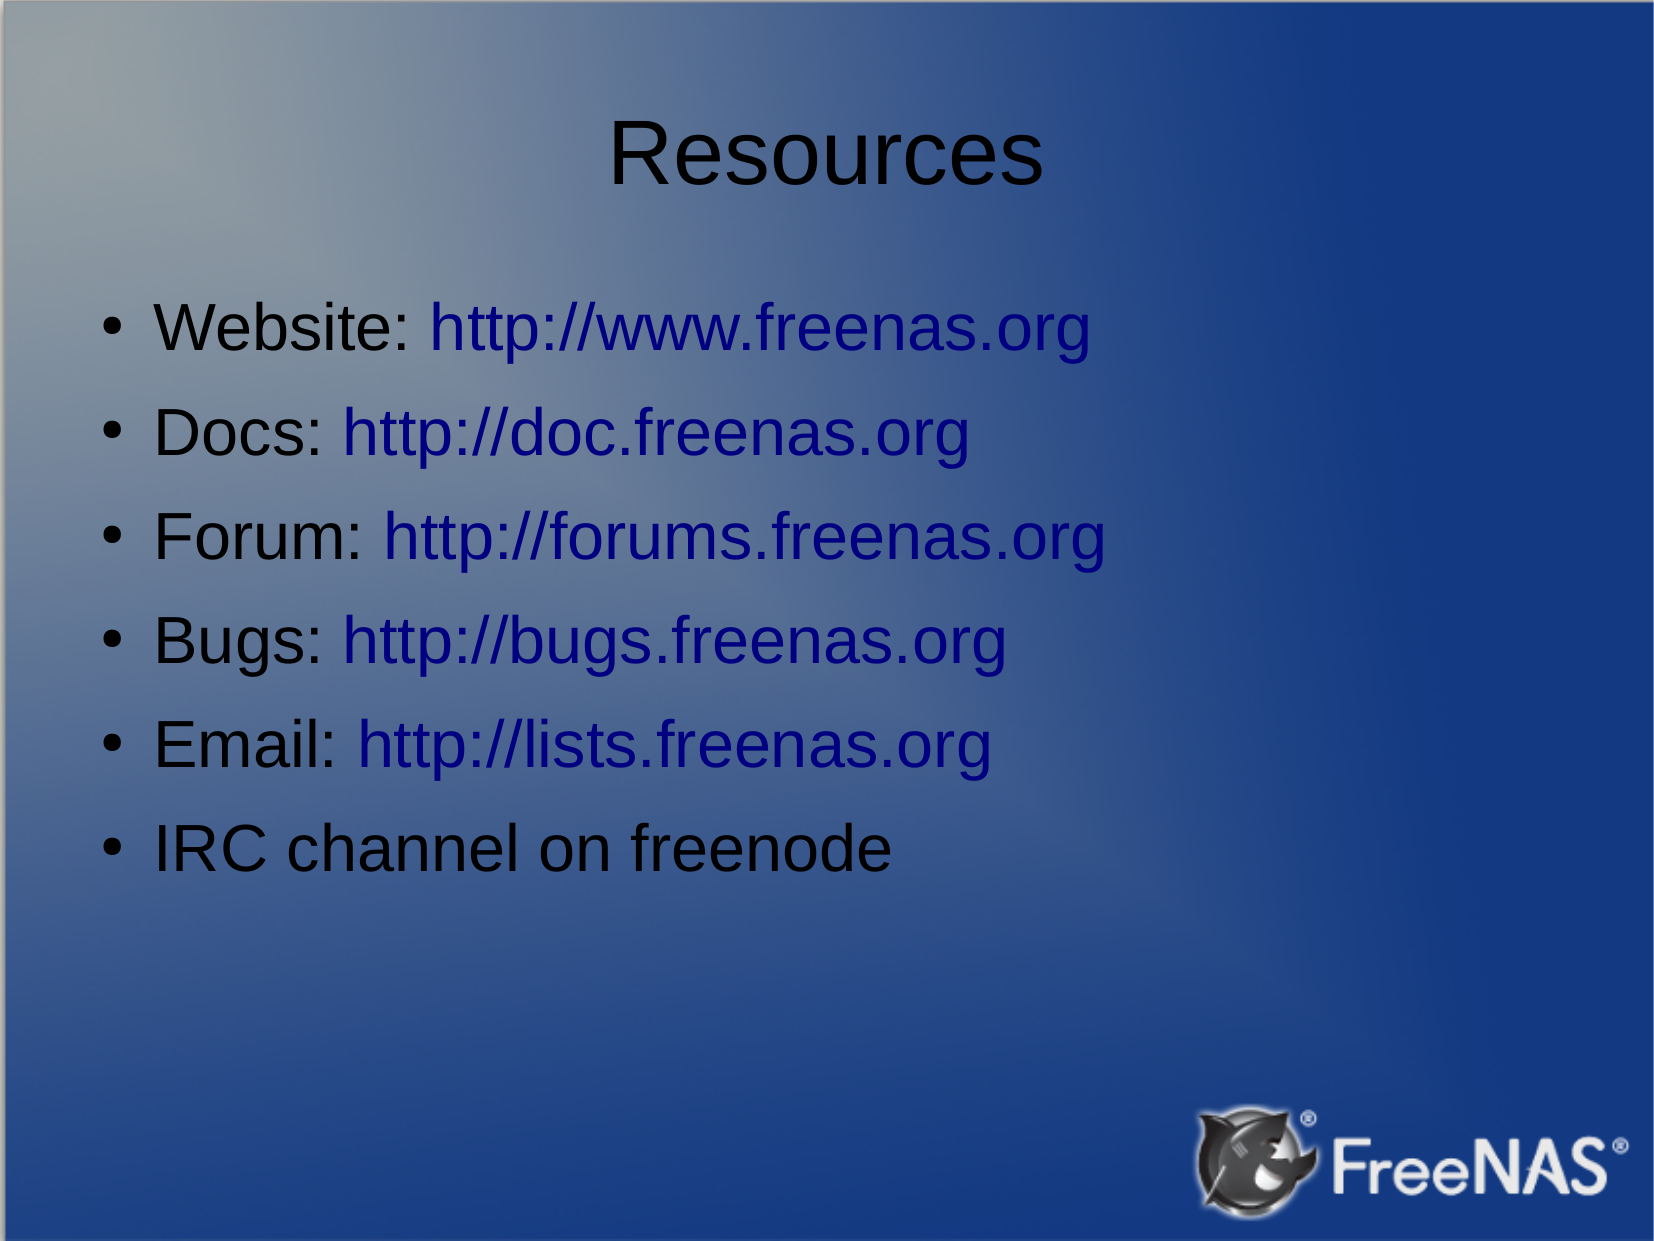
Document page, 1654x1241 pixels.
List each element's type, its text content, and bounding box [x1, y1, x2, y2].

title Resources [82, 49, 1571, 257]
list Website: http://www.freenas.org Docs: http://doc.freenas.org Forum: http://forums.freenas.org Bugs: http://bugs.freenas.org Email: http://lists.freenas.org IRC channel on freenode [82, 290, 1571, 1010]
picture [0, 0, 1654, 1241]
